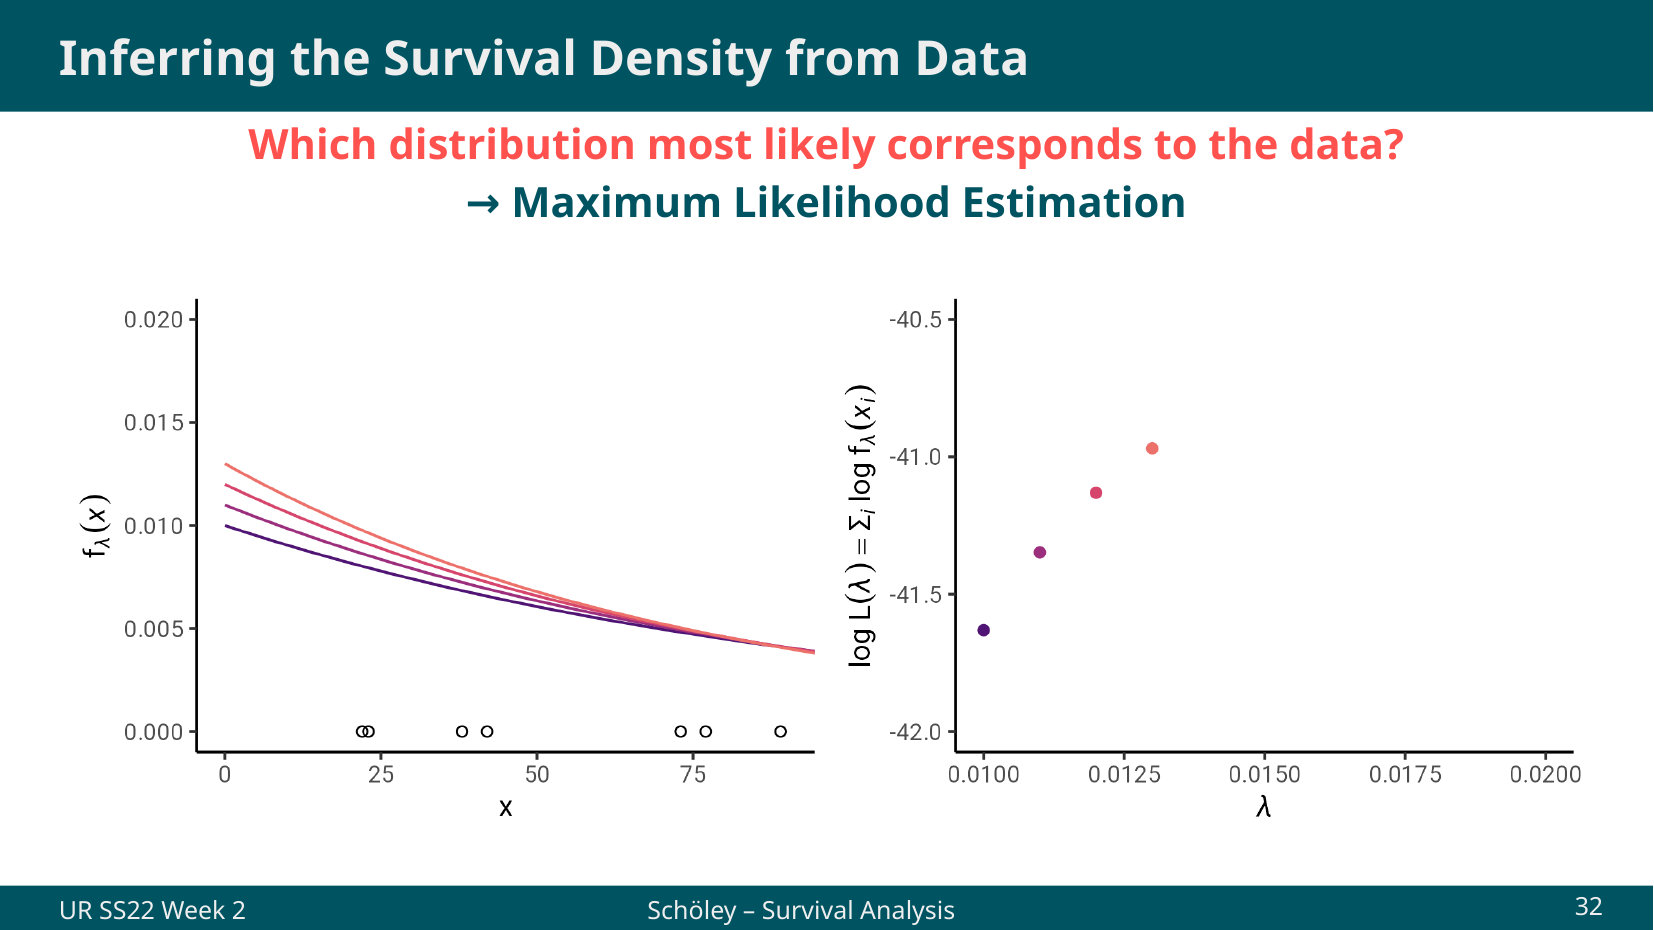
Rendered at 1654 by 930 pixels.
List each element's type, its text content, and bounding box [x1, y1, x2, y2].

text_box Which distribution most likely corresponds to the data? → Maximum Likelihood Estimation [19, 107, 1634, 310]
title Inferring the Survival Density from Data [58, 0, 1594, 107]
picture [49, 269, 1603, 852]
